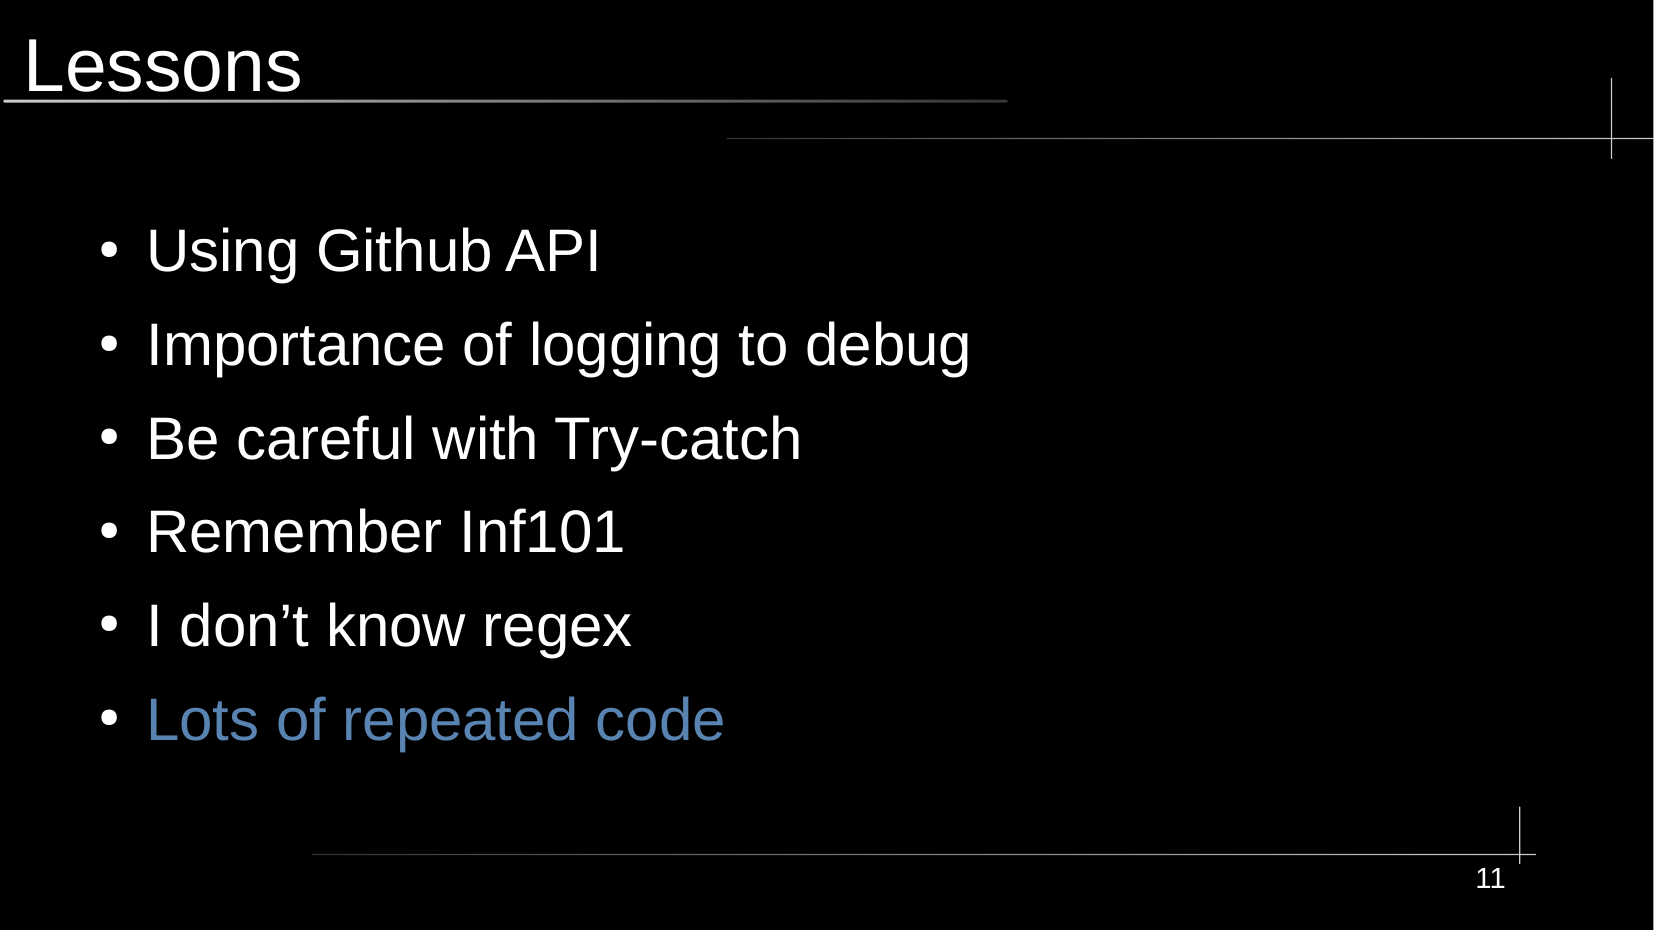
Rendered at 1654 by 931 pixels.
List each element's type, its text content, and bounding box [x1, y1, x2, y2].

title Lessons [23, 11, 1589, 119]
list Using Github API Importance of logging to debug Be careful with Try-catch Remember Inf101 I don’t know regex Lots of repeated code [82, 217, 1571, 758]
